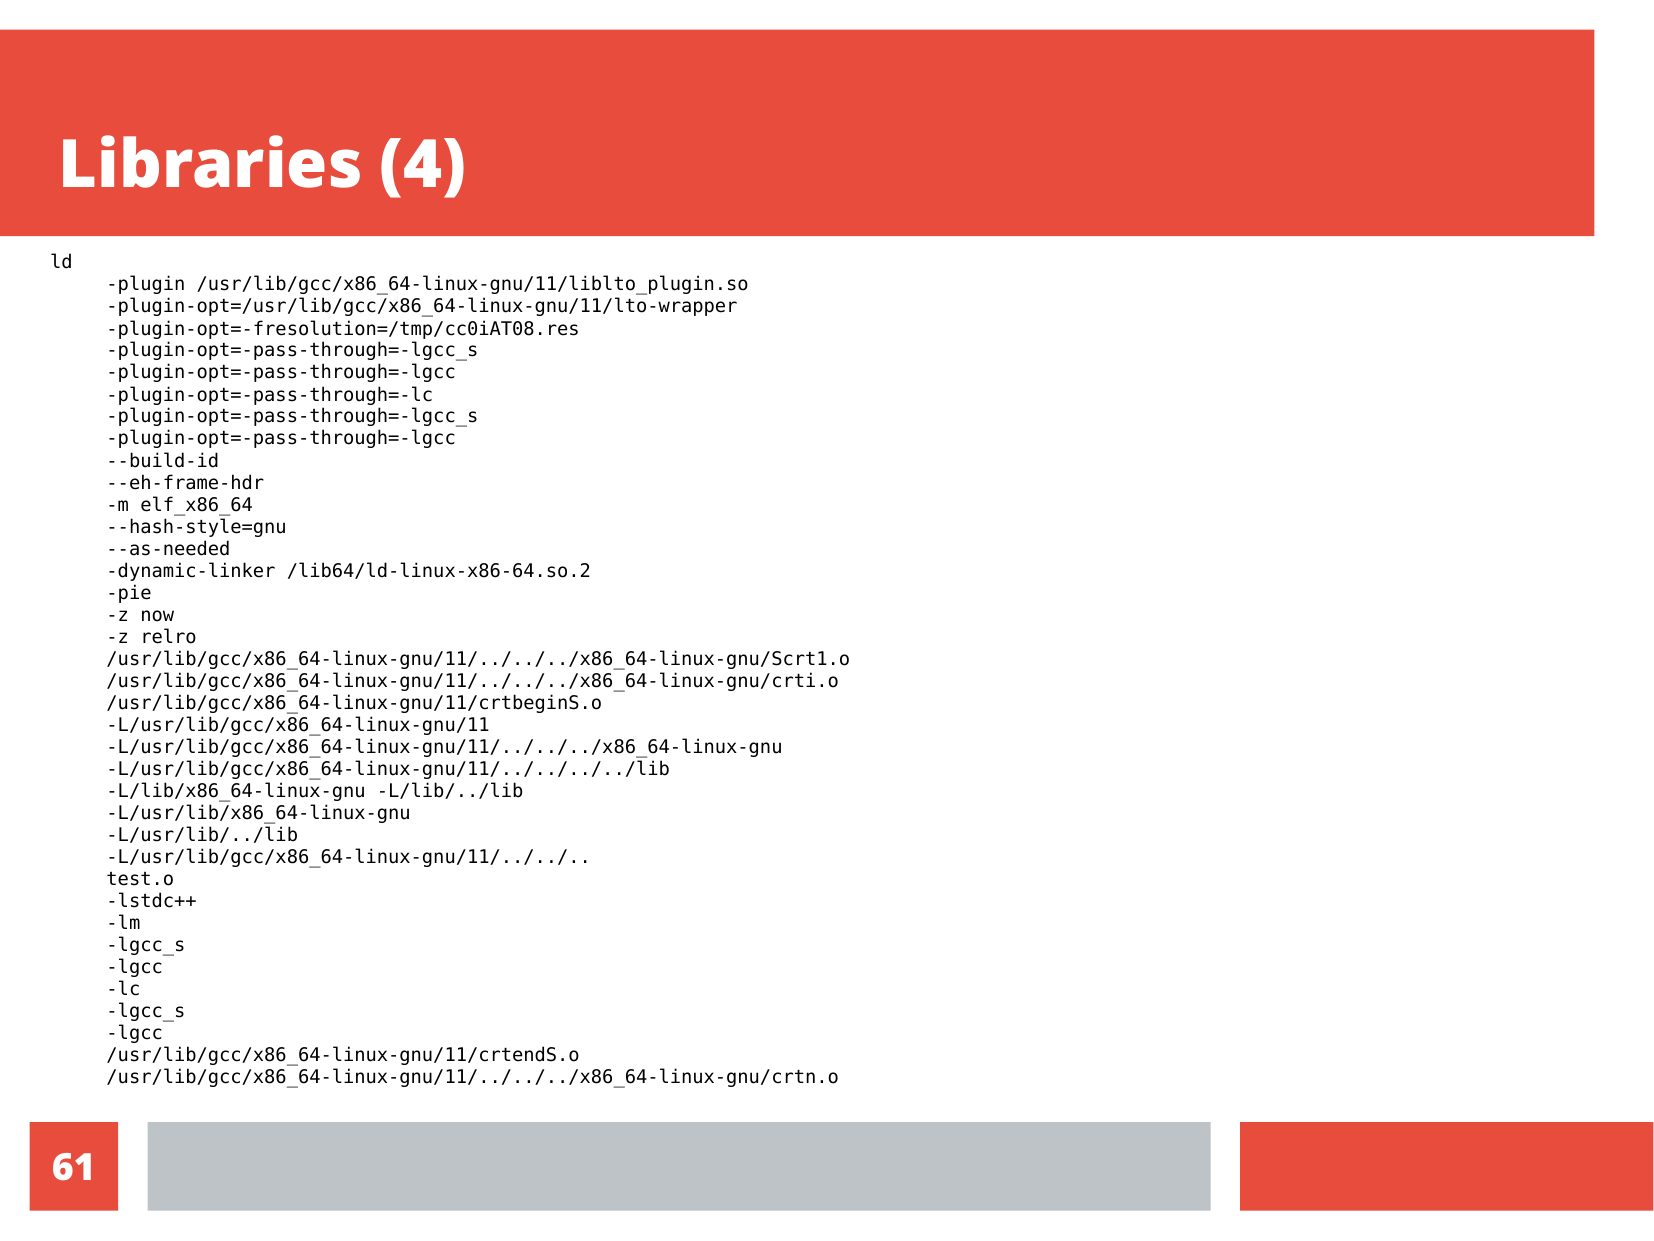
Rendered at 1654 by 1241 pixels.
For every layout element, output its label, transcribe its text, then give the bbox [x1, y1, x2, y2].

title Libraries (4) [59, 59, 1595, 207]
text_box ld -plugin /usr/lib/gcc/x86_64-linux-gnu/11/liblto_plugin.so -plugin-opt=/usr/lib/gcc/x86_64-linux-gnu/11/lto-wrapper -plugin-opt=-fresolution=/tmp/cc0iAT08.res -plugin-opt=-pass-through=-lgcc_s -plugin-opt=-pass-through=-lgcc -plugin-opt=-pass-through=-lc -plugin-opt=-pass-through=-lgcc_s -plugin-opt=-pass-through=-lgcc --build-id --eh-frame-hdr -m elf_x86_64 --hash-style=gnu --as-needed -dynamic-linker /lib64/ld-linux-x86-64.so.2 -pie -z now -z relro /usr/lib/gcc/x86_64-linux-gnu/11/../../../x86_64-linux-gnu/Scrt1.o /usr/lib/gcc/x86_64-linux-gnu/11/../../../x86_64-linux-gnu/crti.o /usr/lib/gcc/x86_64-linux-gnu/11/crtbeginS.o -L/usr/lib/gcc/x86_64-linux-gnu/11 -L/usr/lib/gcc/x86_64-linux-gnu/11/../../../x86_64-linux-gnu -L/usr/lib/gcc/x86_64-linux-gnu/11/../../../../lib -L/lib/x86_64-linux-gnu -L/lib/../lib -L/usr/lib/x86_64-linux-gnu -L/usr/lib/../lib -L/usr/lib/gcc/x86_64-linux-gnu/11/../../.. test.o -lstdc++ -lm -lgcc_s -lgcc -lc -lgcc_s -lgcc /usr/lib/gcc/x86_64-linux-gnu/11/crtendS.o /usr/lib/gcc/x86_64-linux-gnu/11/../../../x86_64-linux-gnu/crtn.o [35, 243, 1579, 1096]
